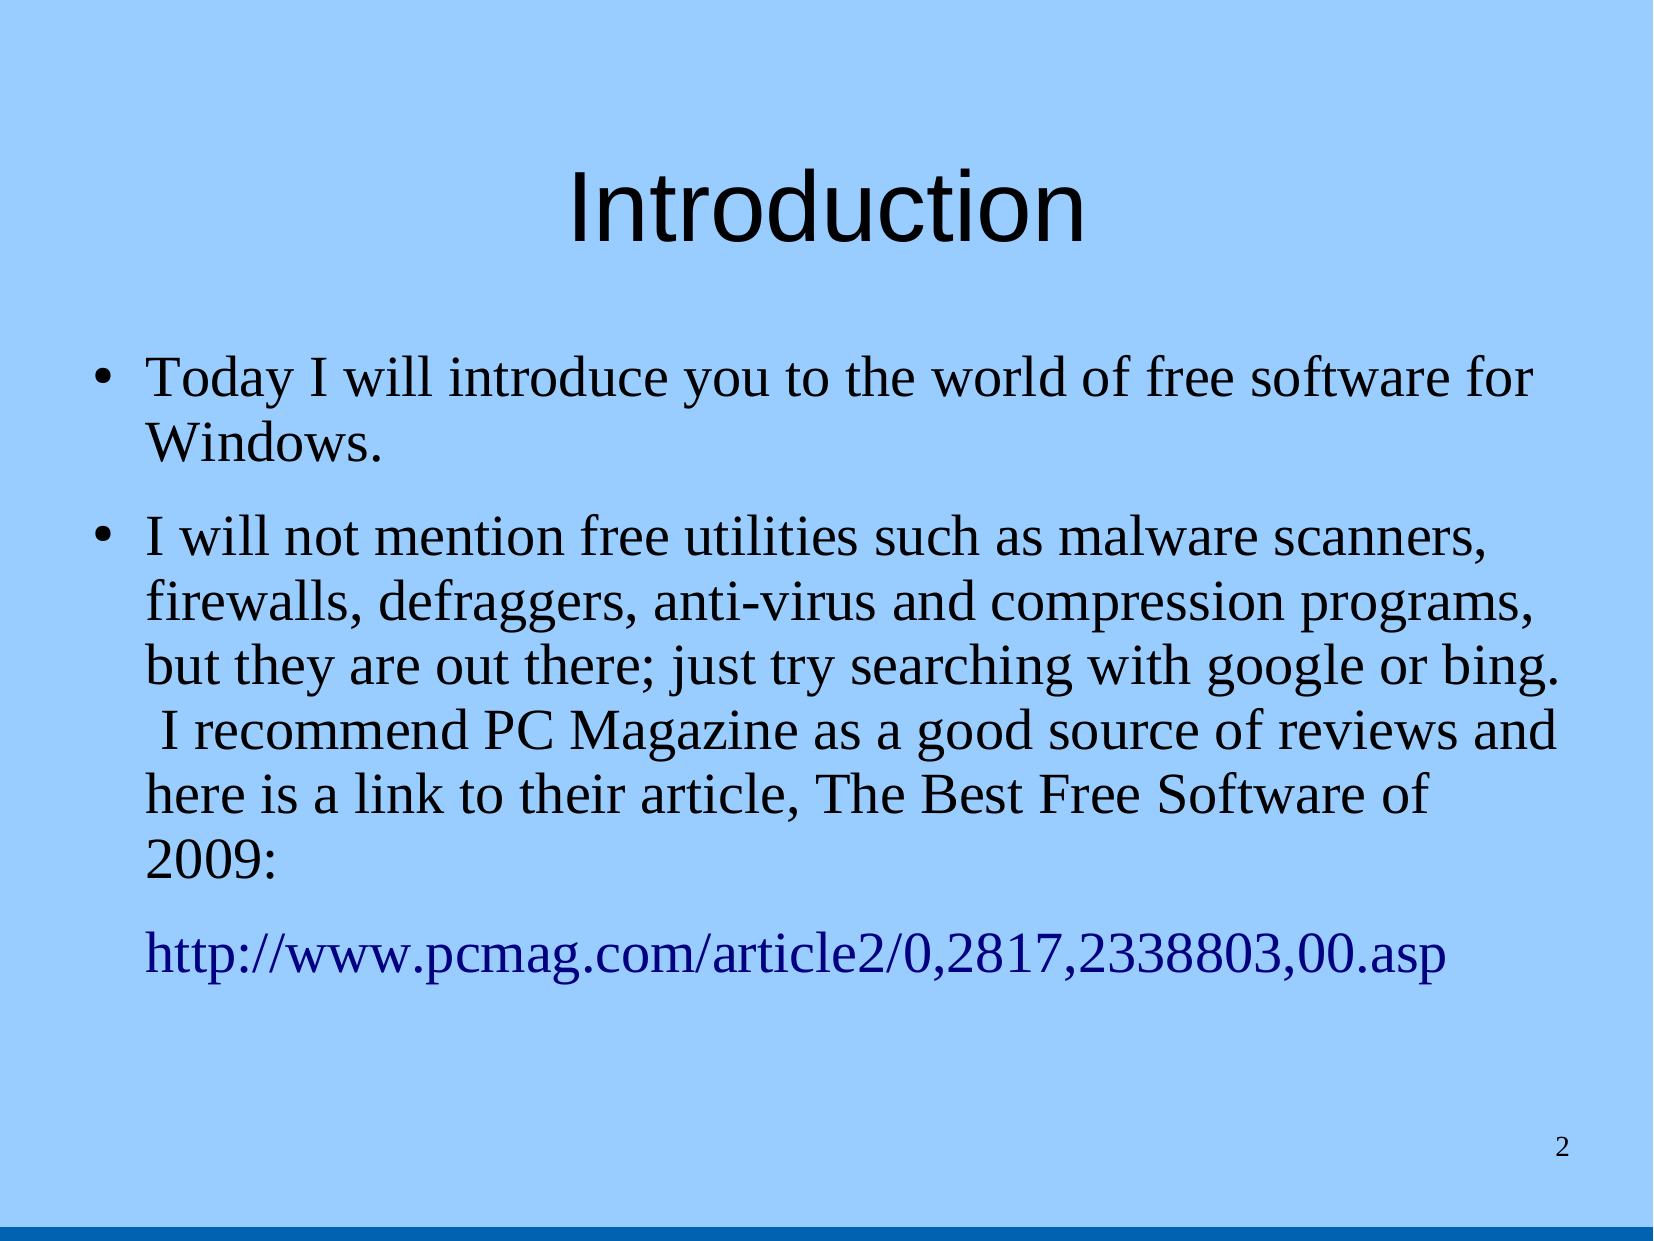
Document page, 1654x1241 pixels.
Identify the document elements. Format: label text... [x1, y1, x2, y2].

title Introduction [121, 102, 1533, 311]
list Today I will introduce you to the world of free software for Windows. I will not mention free utilities such as malware scanners, firewalls, defraggers, anti-virus and compression programs, but they are out there; just try searching with google or bing. I recommend PC Magazine as a good source of reviews and here is a link to their article, The Best Free Software of 2009: http://www.pcmag.com/article2/0,2817,2338803,00.asp [75, 344, 1576, 1139]
